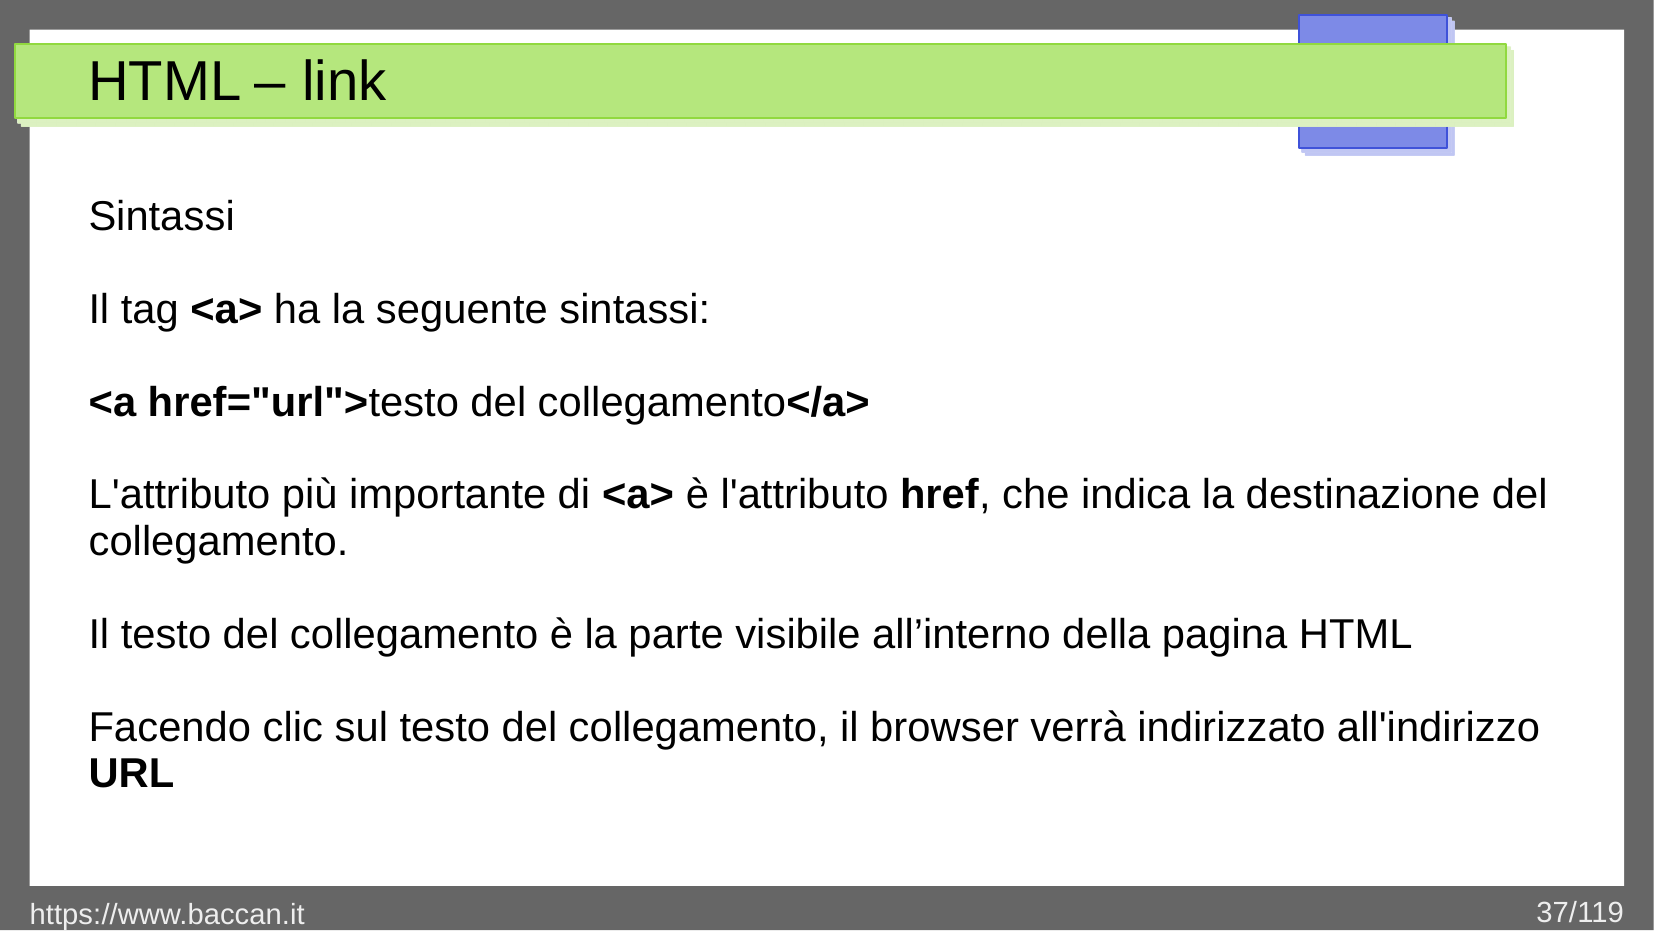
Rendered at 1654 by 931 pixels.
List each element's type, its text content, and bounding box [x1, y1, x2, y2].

text_box Sintassi Il tag <a> ha la seguente sintassi: <a href="url">testo del collegamento</a> L'attributo più importante di <a> è l'attributo href, che indica la destinazione del collegamento. Il testo del collegamento è la parte visibile all’interno della pagina HTML Facendo clic sul testo del collegamento, il browser verrà indirizzato all'indirizzo URL [88, 169, 1565, 820]
title HTML – link [88, 44, 1506, 119]
